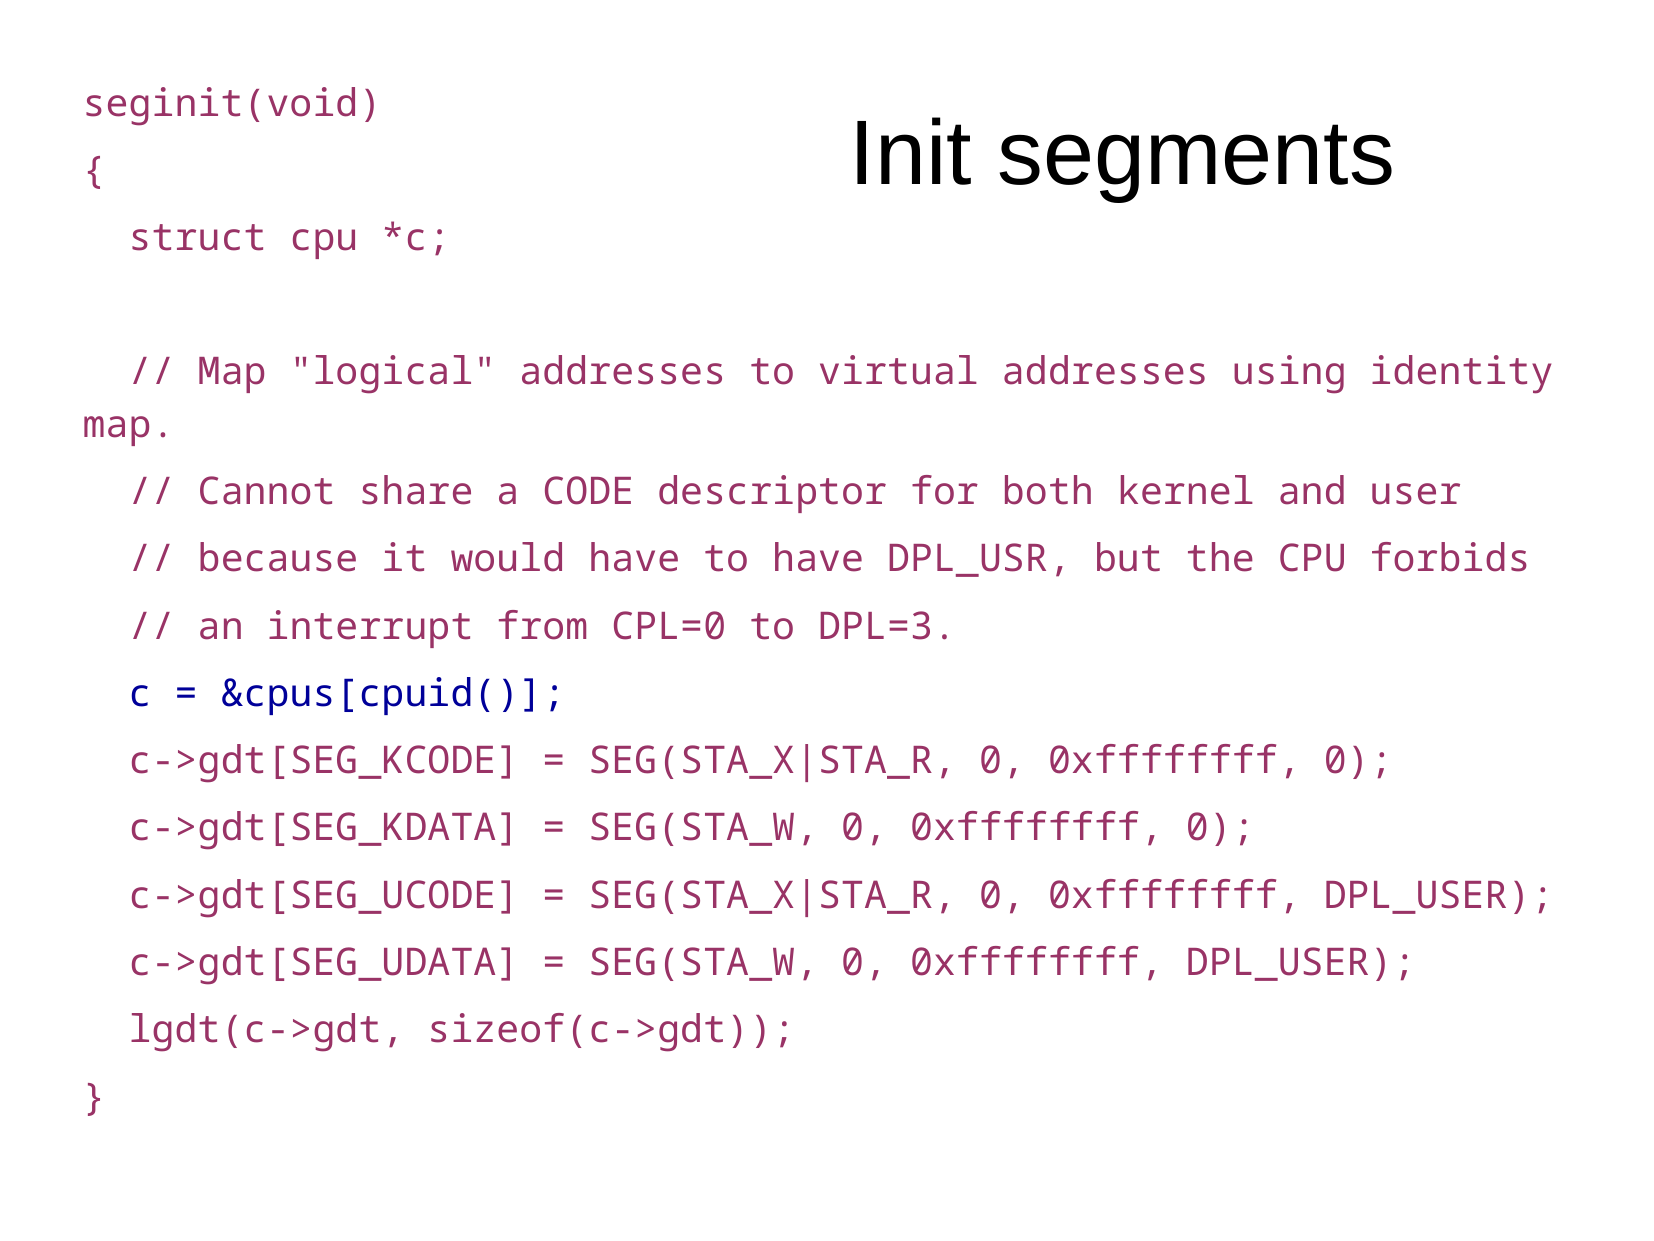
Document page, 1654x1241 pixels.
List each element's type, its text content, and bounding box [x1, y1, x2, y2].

list seginit(void) { struct cpu *c; // Map "logical" addresses to virtual addresses using identity map. // Cannot share a CODE descriptor for both kernel and user // because it would have to have DPL_USR, but the CPU forbids // an interrupt from CPL=0 to DPL=3. c = &cpus[cpuid()]; c->gdt[SEG_KCODE] = SEG(STA_X|STA_R, 0, 0xffffffff, 0); c->gdt[SEG_KDATA] = SEG(STA_W, 0, 0xffffffff, 0); c->gdt[SEG_UCODE] = SEG(STA_X|STA_R, 0, 0xffffffff, DPL_USER); c->gdt[SEG_UDATA] = SEG(STA_W, 0, 0xffffffff, DPL_USER); lgdt(c->gdt, sizeof(c->gdt)); } [82, 75, 1571, 1163]
title Init segments [675, 49, 1571, 257]
